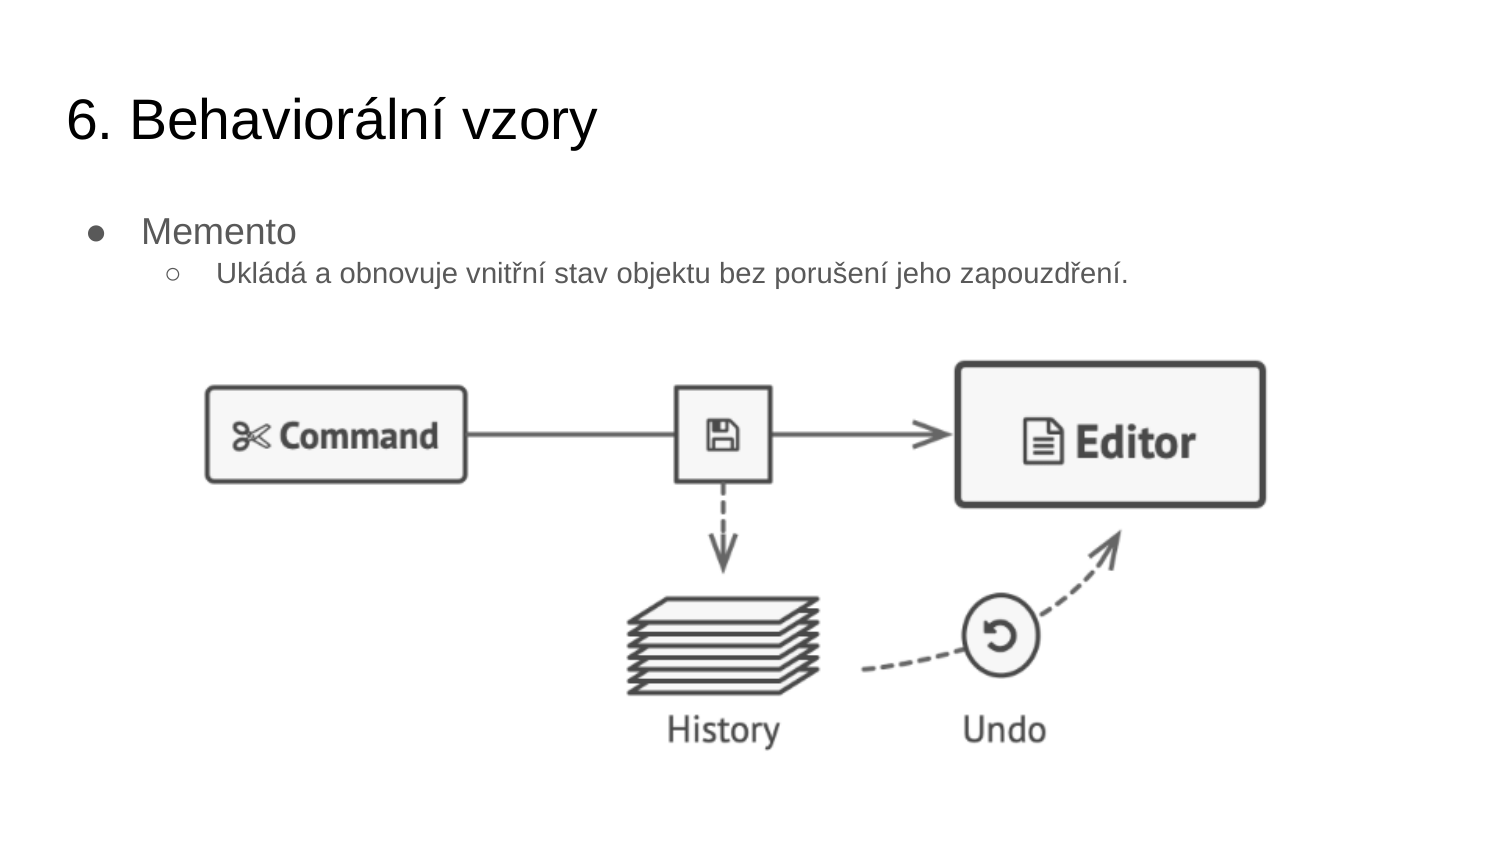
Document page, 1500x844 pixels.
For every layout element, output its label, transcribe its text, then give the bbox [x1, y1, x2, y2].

title 6. Behaviorální vzory [51, 72, 1449, 167]
list Memento Ukládá a obnovuje vnitřní stav objektu bez porušení jeho zapouzdření. [51, 189, 1449, 844]
picture [170, 333, 1299, 762]
